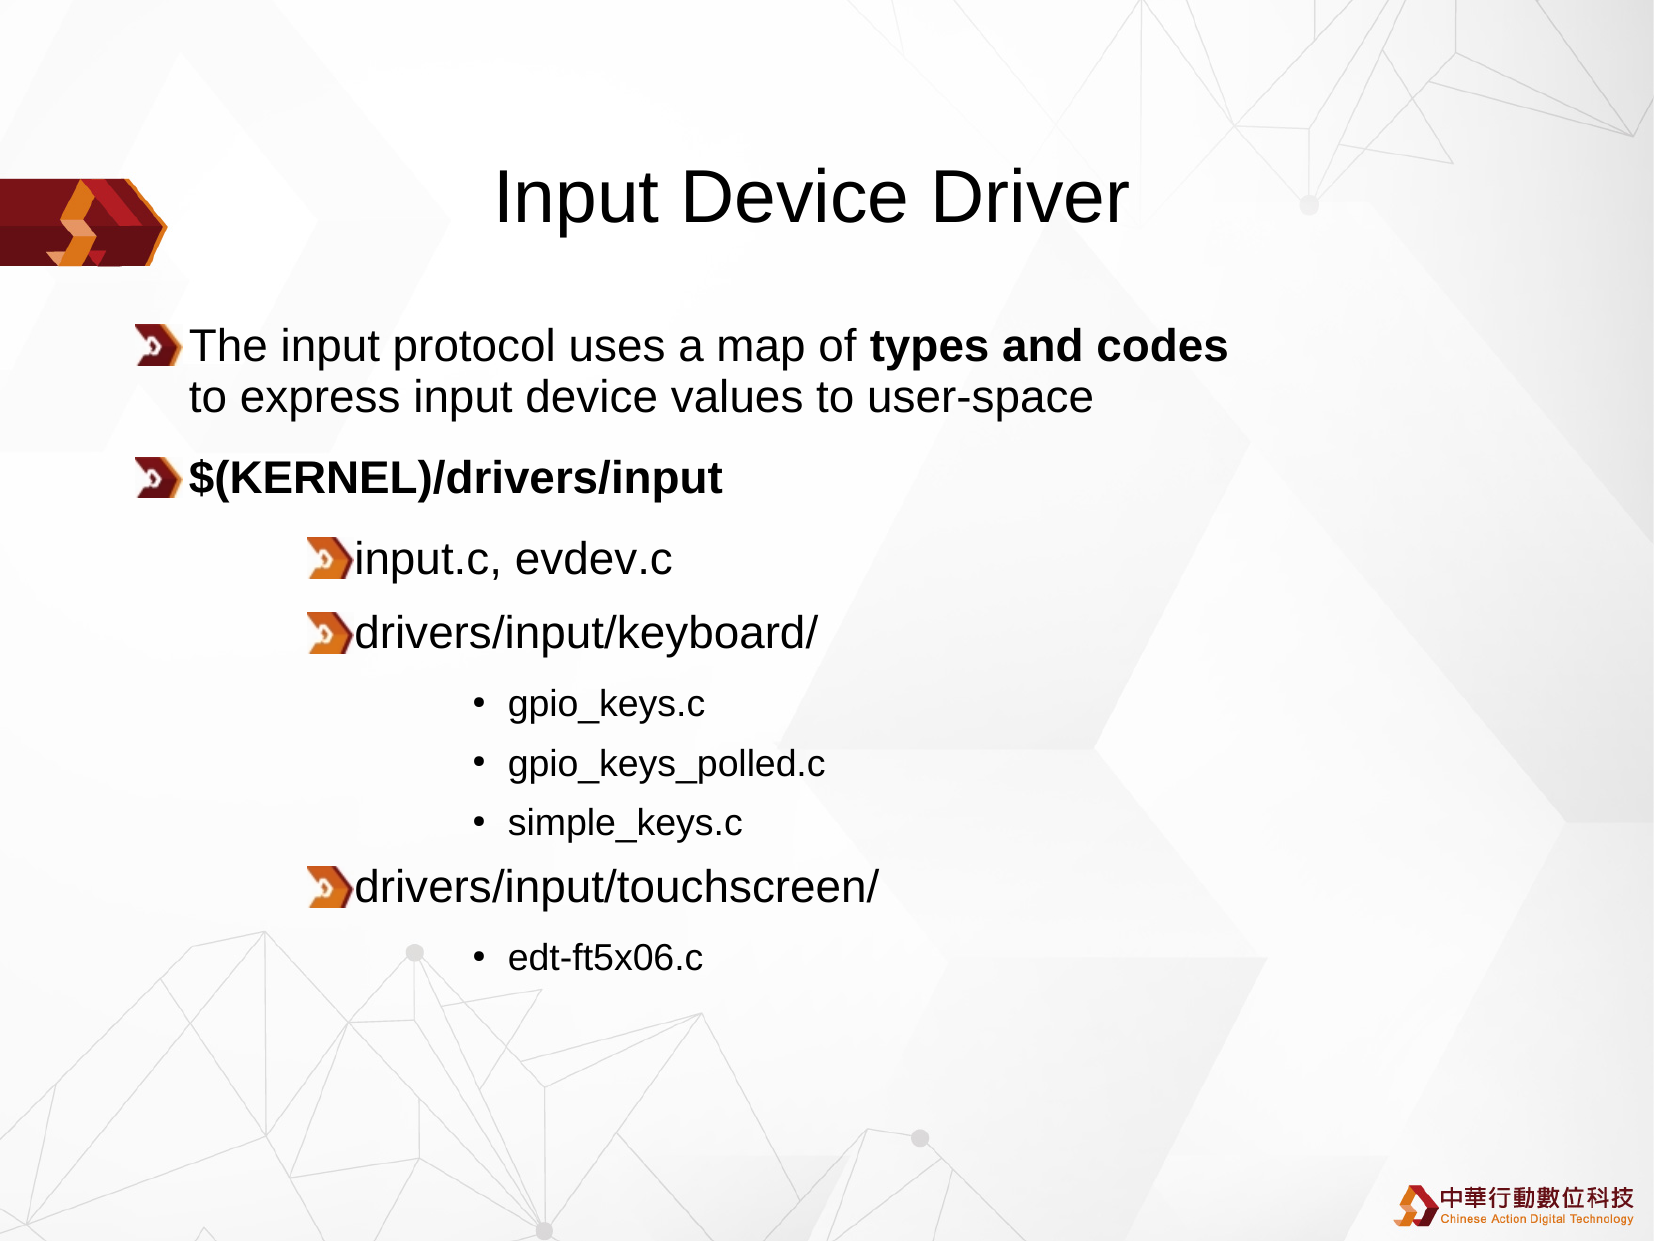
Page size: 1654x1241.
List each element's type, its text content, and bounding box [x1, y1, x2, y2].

picture [0, 0, 1654, 1241]
list The input protocol uses a map of types and codes to express input device values to user-space $(KERNEL)/drivers/input input.c, evdev.c drivers/input/keyboard/ gpio_keys.c gpio_keys_polled.c simple_keys.c drivers/input/touchscreen/ edt-ft5x06.c [118, 319, 1571, 1068]
title Input Device Driver [118, 112, 1506, 281]
